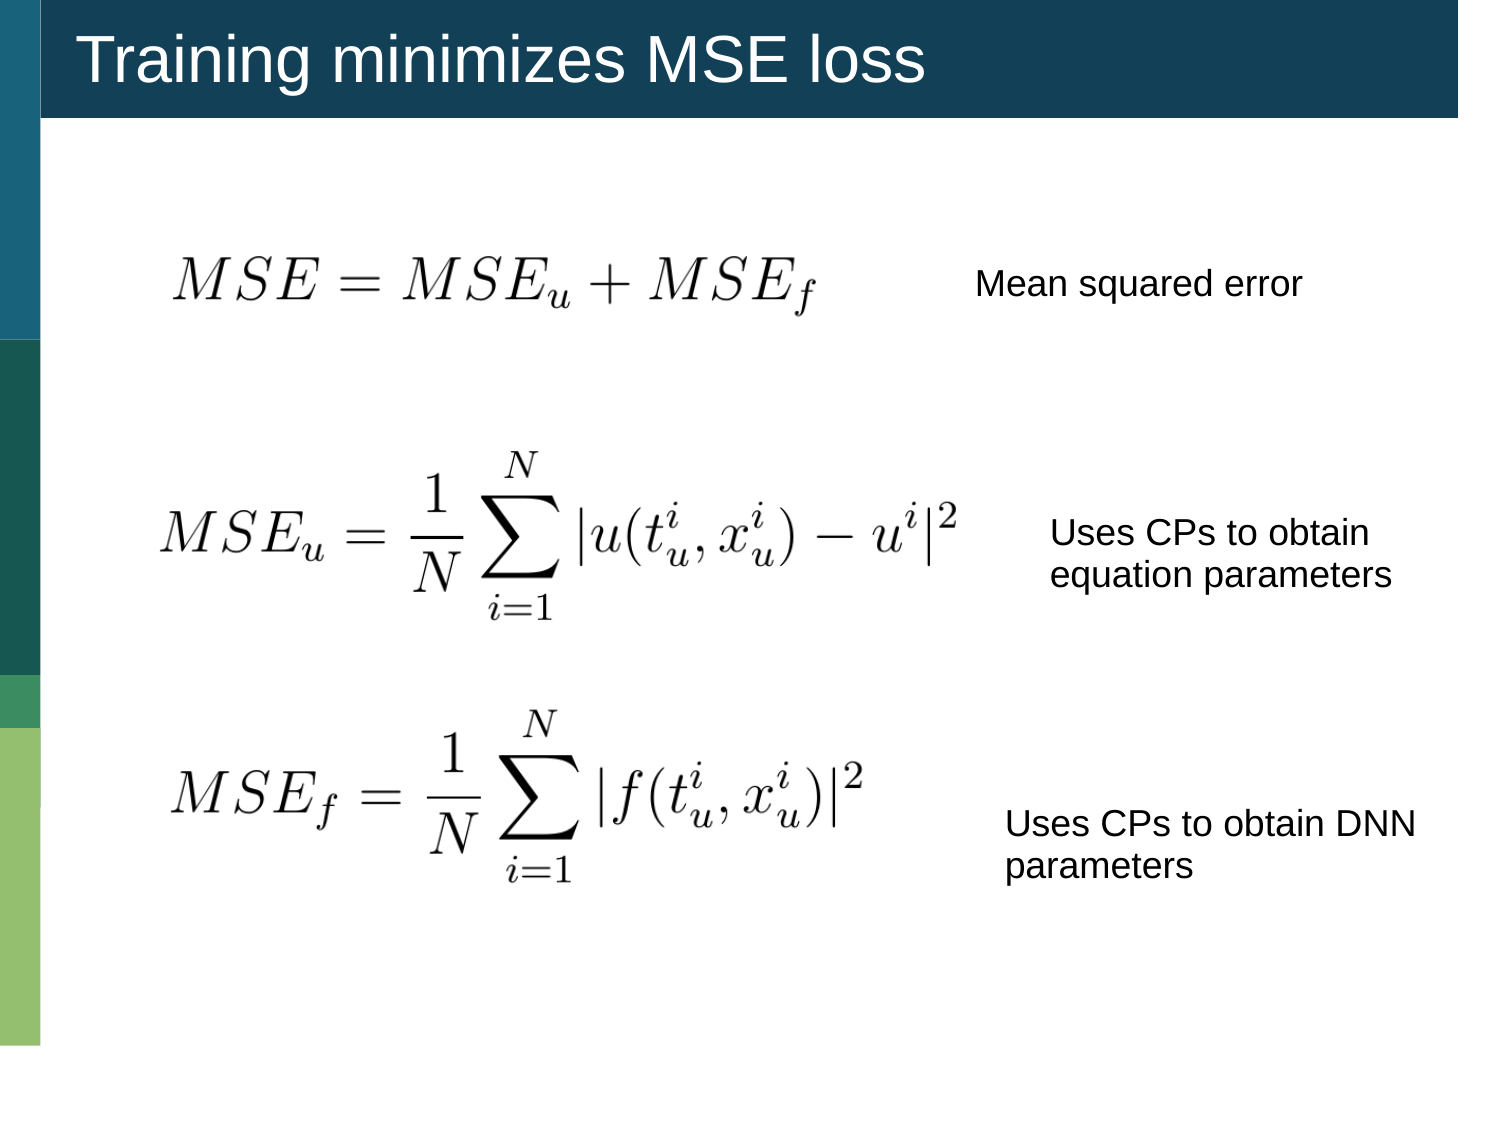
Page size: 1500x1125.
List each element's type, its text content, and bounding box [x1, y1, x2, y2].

title Training minimizes MSE loss [75, 0, 1458, 118]
picture [154, 450, 961, 625]
text_box Mean squared error [960, 254, 1411, 312]
picture [169, 698, 871, 894]
text_box Uses CPs to obtain equation parameters [1035, 504, 1486, 604]
text_box Uses CPs to obtain DNN parameters [990, 795, 1456, 916]
picture [171, 254, 820, 323]
